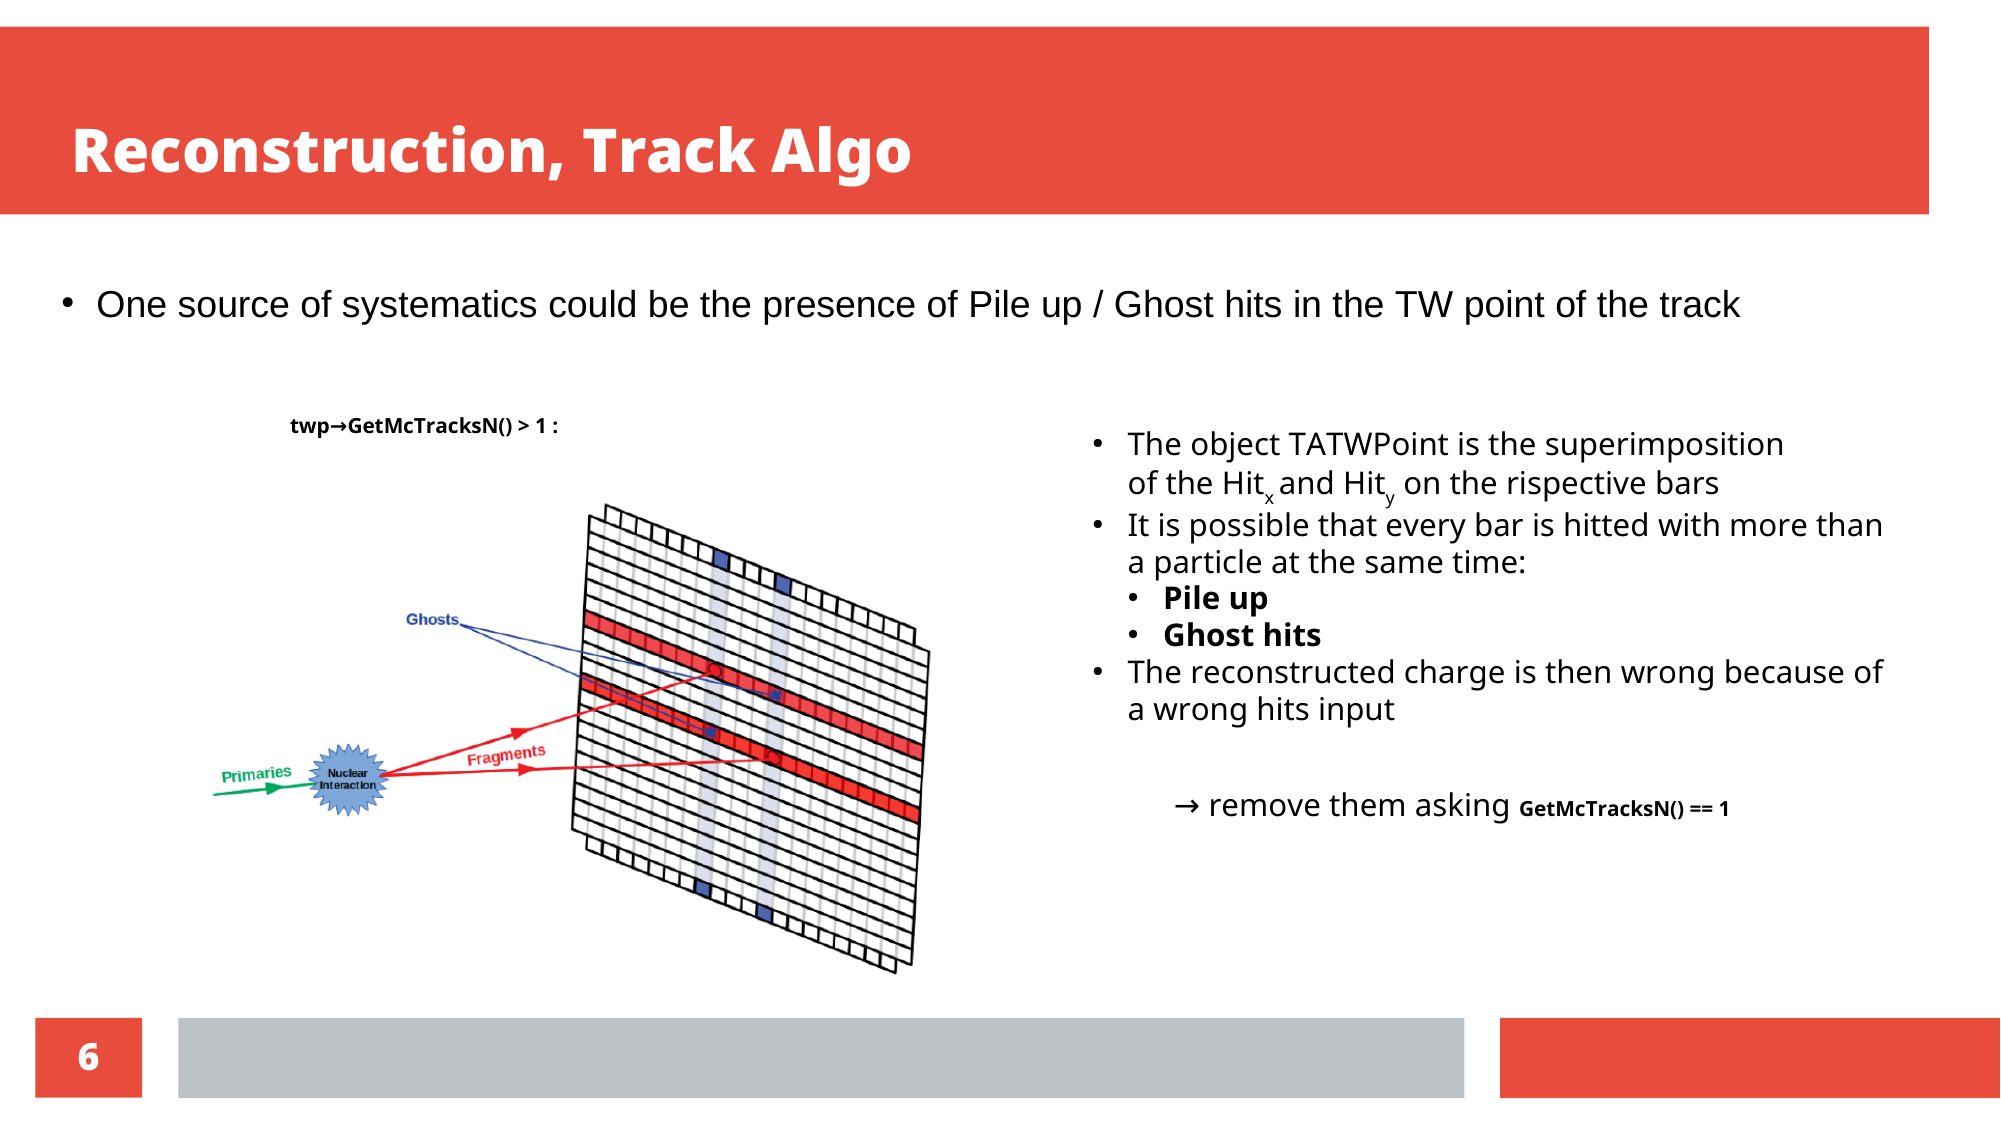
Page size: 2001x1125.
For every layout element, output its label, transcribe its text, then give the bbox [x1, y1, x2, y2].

text_box twp→GetMcTracksN() > 1 : [275, 406, 831, 480]
text_box The object TATWPoint is the superimposition of the Hitx and Hity on the rispective bars It is possible that every bar is hitted with more than a particle at the same time: Pile up Ghost hits The reconstructed charge is then wrong because of a wrong hits input [1077, 419, 1960, 772]
picture [133, 479, 993, 993]
title Reconstruction, Track Algo [71, 53, 1929, 188]
text_box One source of systematics could be the presence of Pile up / Ghost hits in the TW point of the track [46, 229, 1926, 378]
text_box → remove them asking GetMcTracksN() == 1 [1159, 779, 1819, 832]
